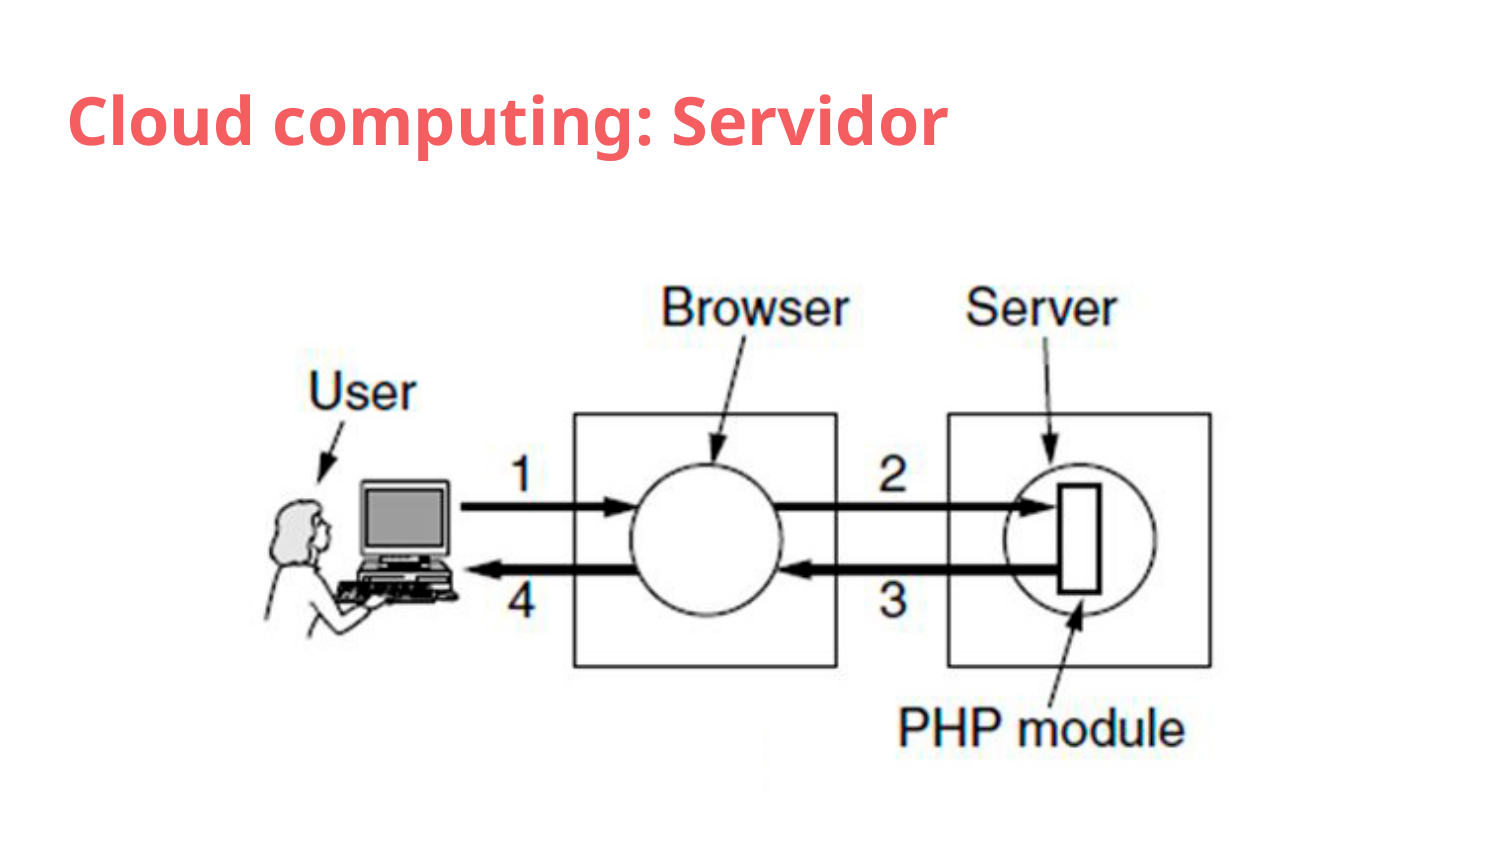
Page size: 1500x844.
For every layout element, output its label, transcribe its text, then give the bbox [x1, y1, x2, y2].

title Cloud computing: Servidor [51, 64, 1449, 167]
picture [108, 183, 1392, 835]
